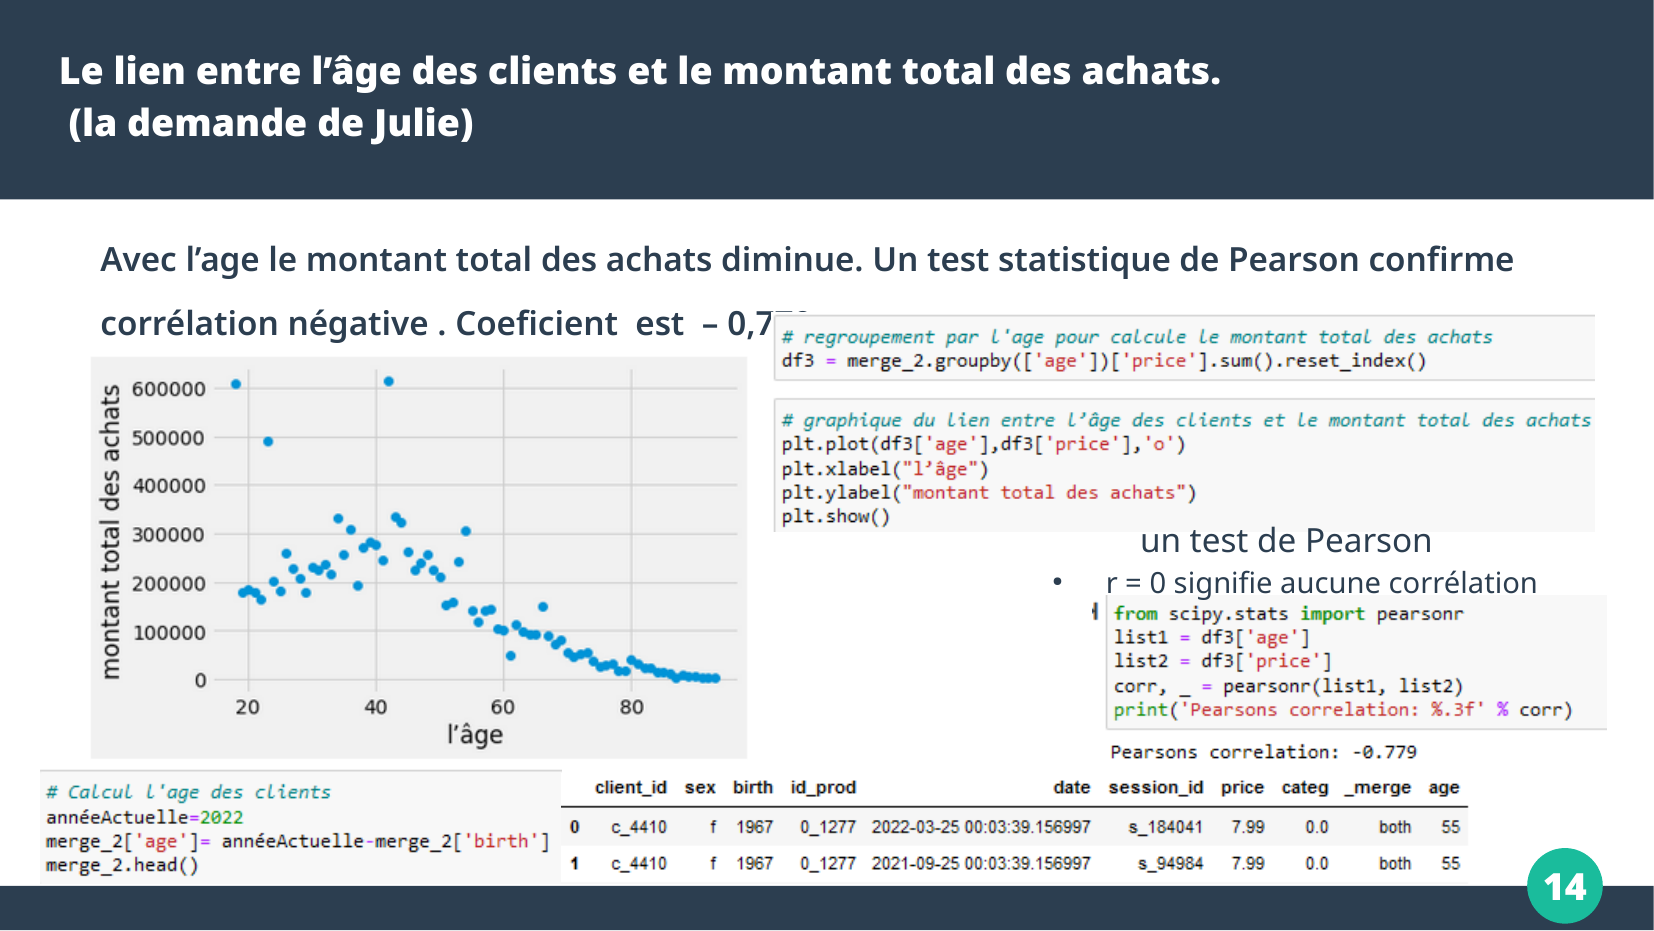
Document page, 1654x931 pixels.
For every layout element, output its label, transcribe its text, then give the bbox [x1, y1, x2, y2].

picture [771, 312, 1595, 532]
title Le lien entre l’âge des clients et le montant total des achats. (la demande de Julie) [59, 37, 1595, 155]
picture [40, 354, 1473, 884]
picture [1092, 595, 1607, 768]
text_box un test de Pearson r = 0 signifie aucune corrélation [949, 528, 1625, 591]
list Avec l’age le montant total des achats diminue. Un test statistique de Pearson confirme corrélation négative . Coeficient est – 0,779. [29, 236, 1595, 886]
